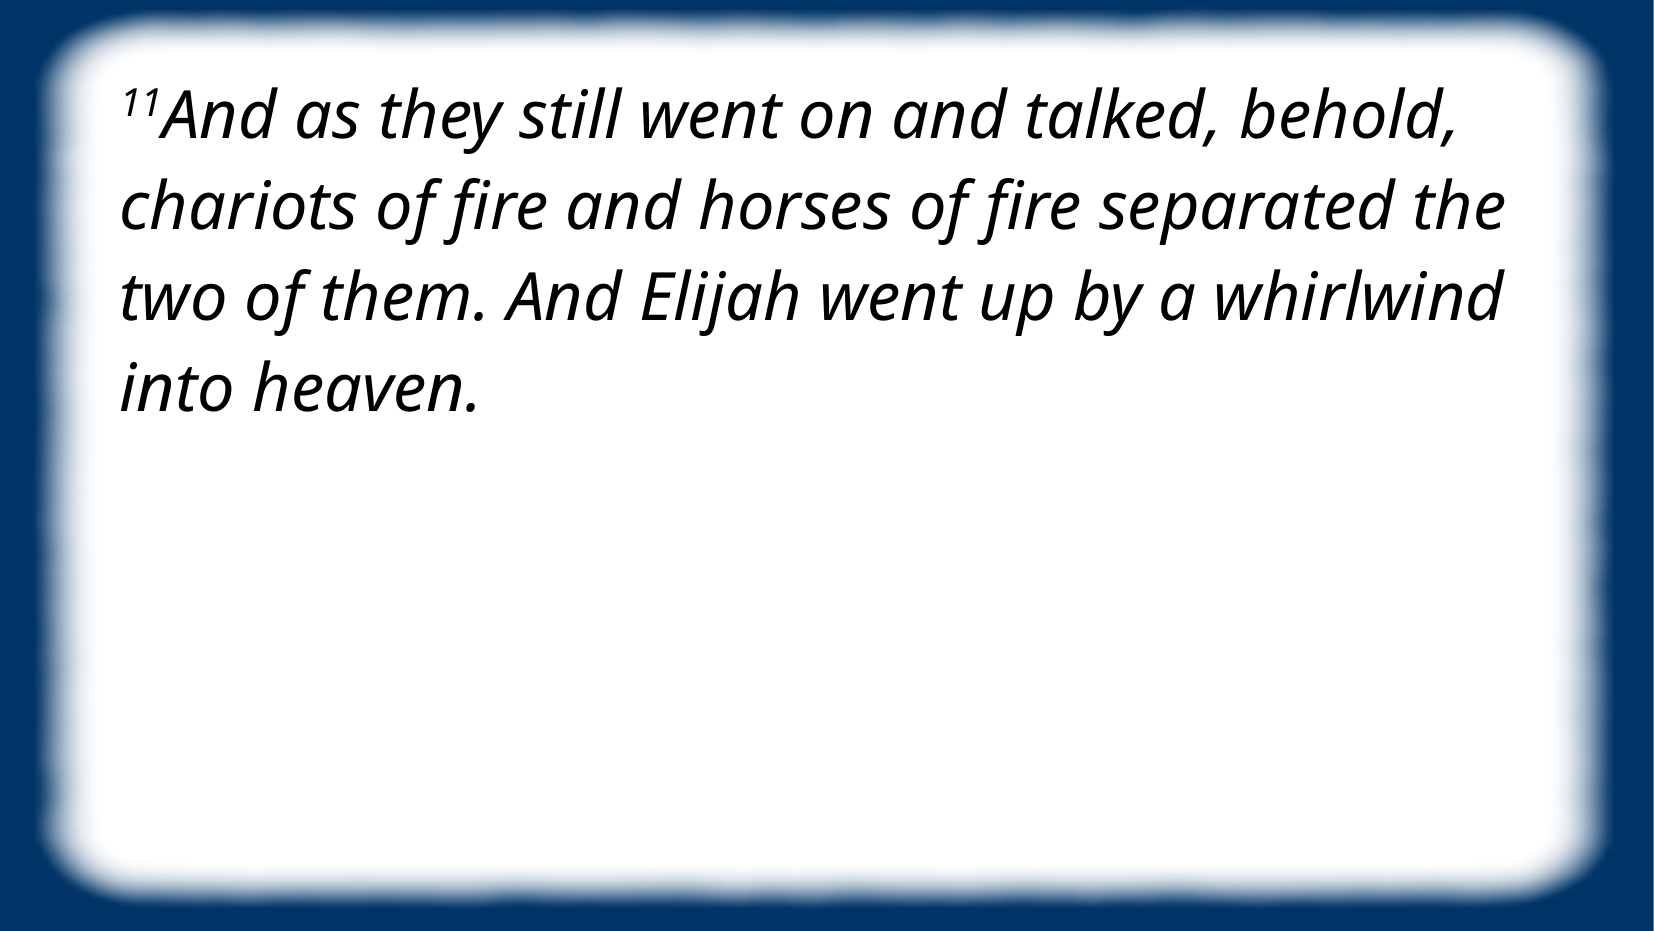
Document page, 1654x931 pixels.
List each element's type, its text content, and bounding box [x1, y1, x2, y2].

picture [0, 0, 1654, 931]
text_box 11And as they still went on and talked, behold, chariots of fire and horses of fire separated the two of them. And Elijah went up by a whirlwind into heaven. [105, 60, 1576, 451]
